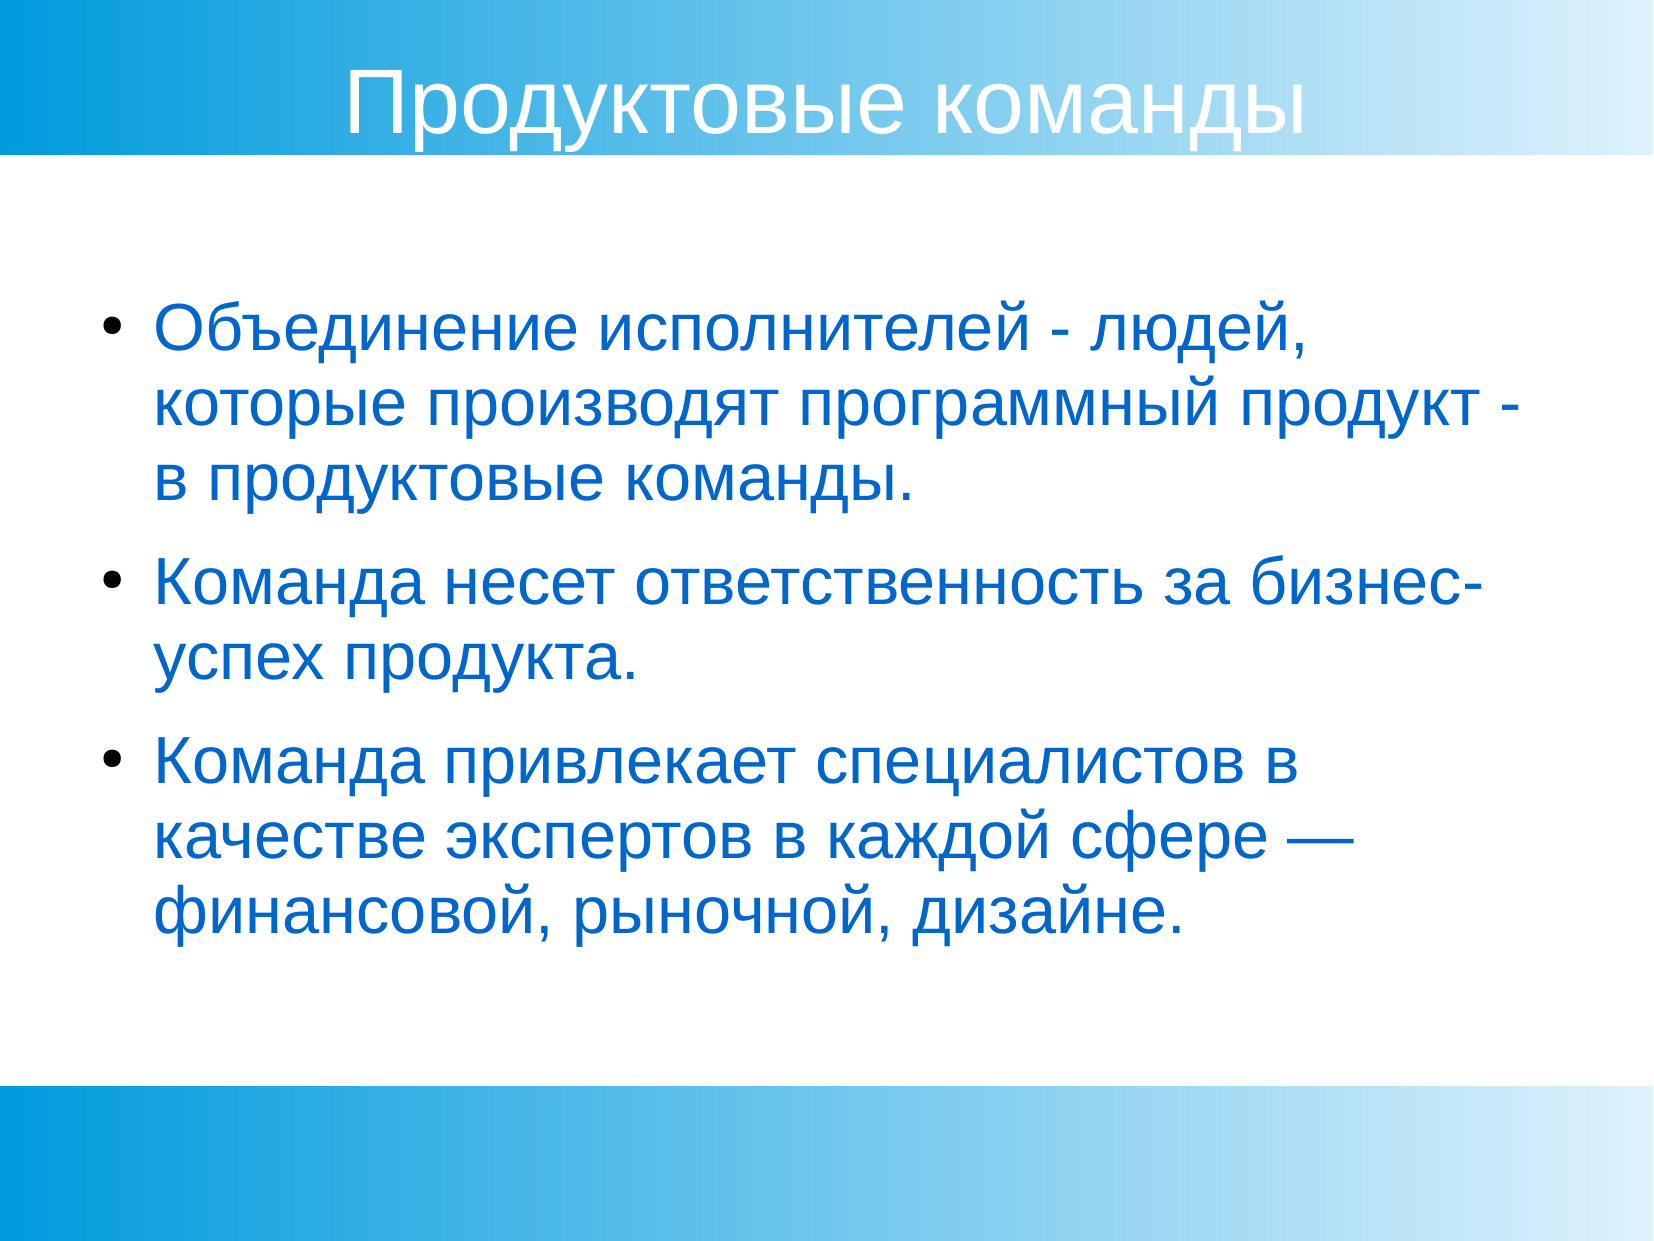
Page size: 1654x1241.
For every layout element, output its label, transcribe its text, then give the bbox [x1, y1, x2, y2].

title Продуктовые команды [82, 49, 1571, 155]
list Объединение исполнителей - людей, которые производят программный продукт - в продуктовые команды. Команда несет ответственность за бизнес-успех продукта. Команда привлекает специалистов в качестве экспертов в каждой сфере — финансовой, рыночной, дизайне. [82, 290, 1571, 1010]
